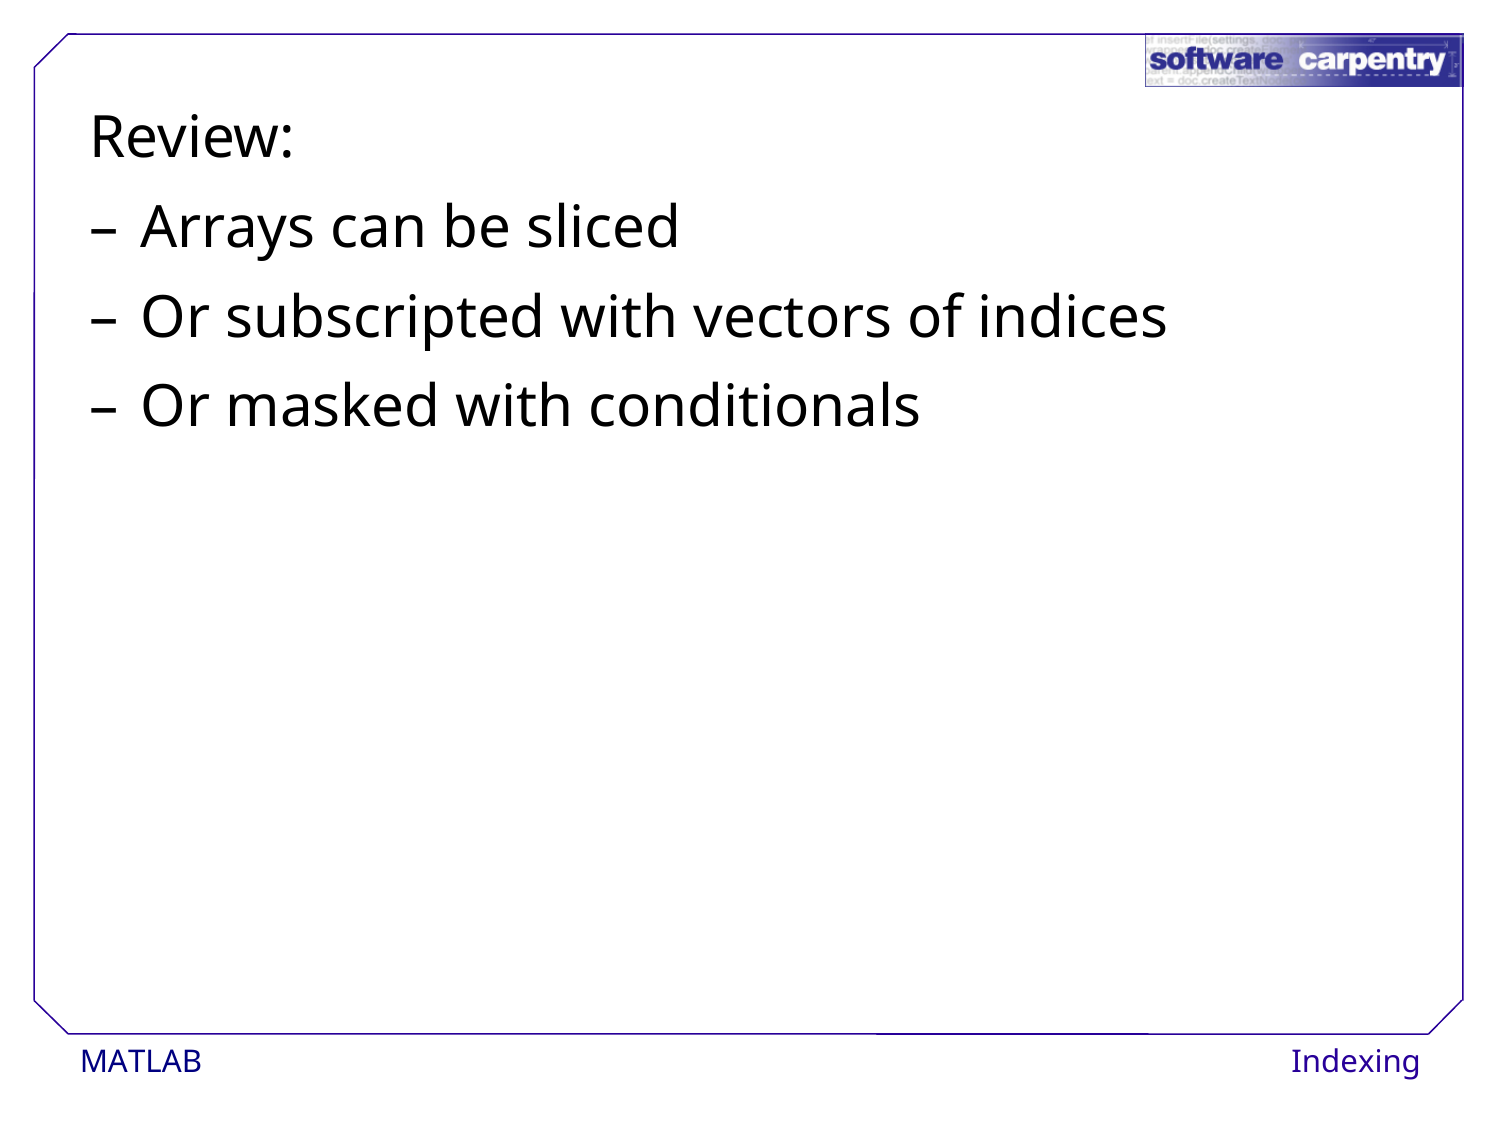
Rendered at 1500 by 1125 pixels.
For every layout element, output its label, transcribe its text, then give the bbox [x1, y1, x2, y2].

picture [1145, 33, 1464, 87]
list Review: – Arrays can be sliced – Or subscripted with vectors of indices – Or masked with conditionals [75, 99, 1426, 1013]
